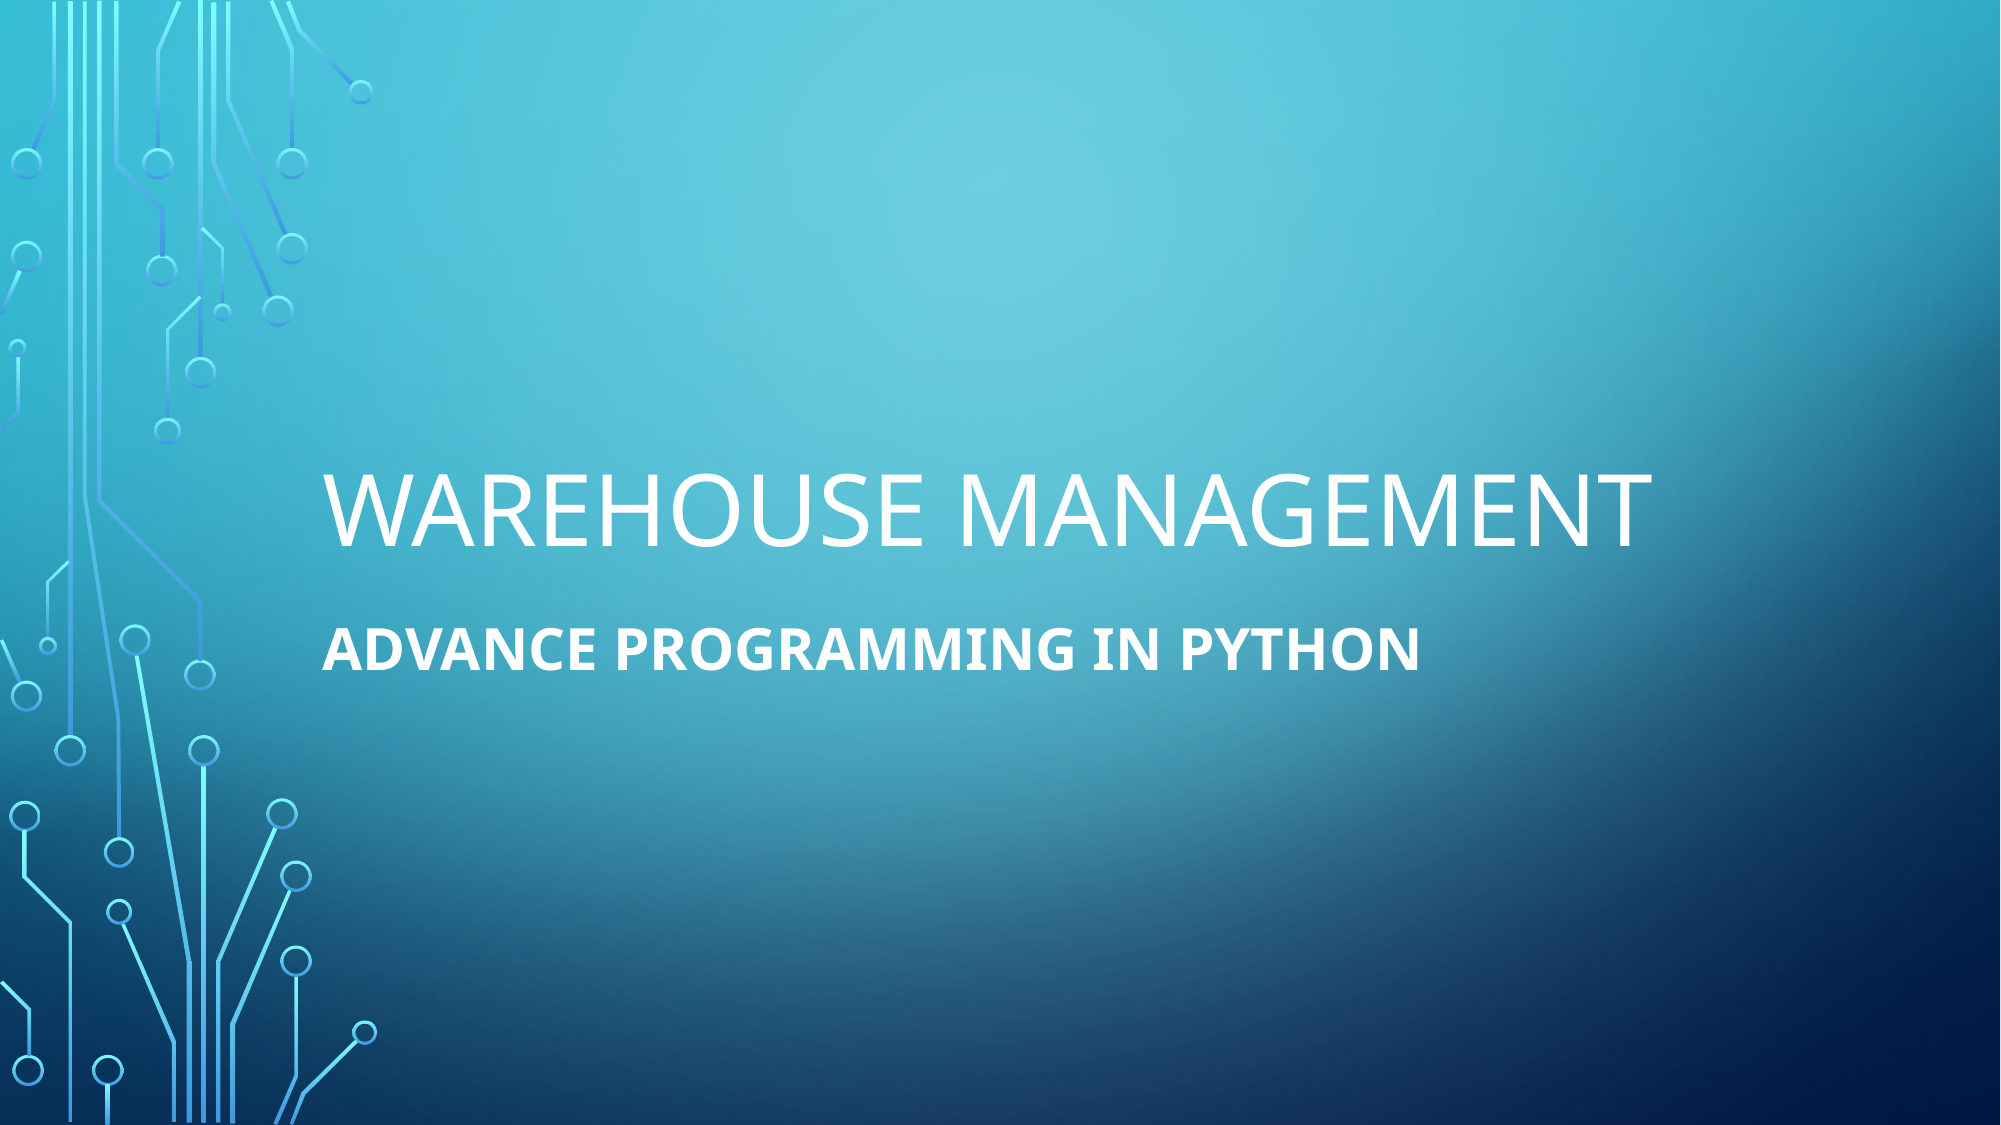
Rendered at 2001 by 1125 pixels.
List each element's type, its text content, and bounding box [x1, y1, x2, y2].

subtitle ADVANCE PROGRAMMING IN PYTHON [307, 590, 1750, 863]
title WAREHOUSE MANAGEMENT [307, 184, 1750, 576]
